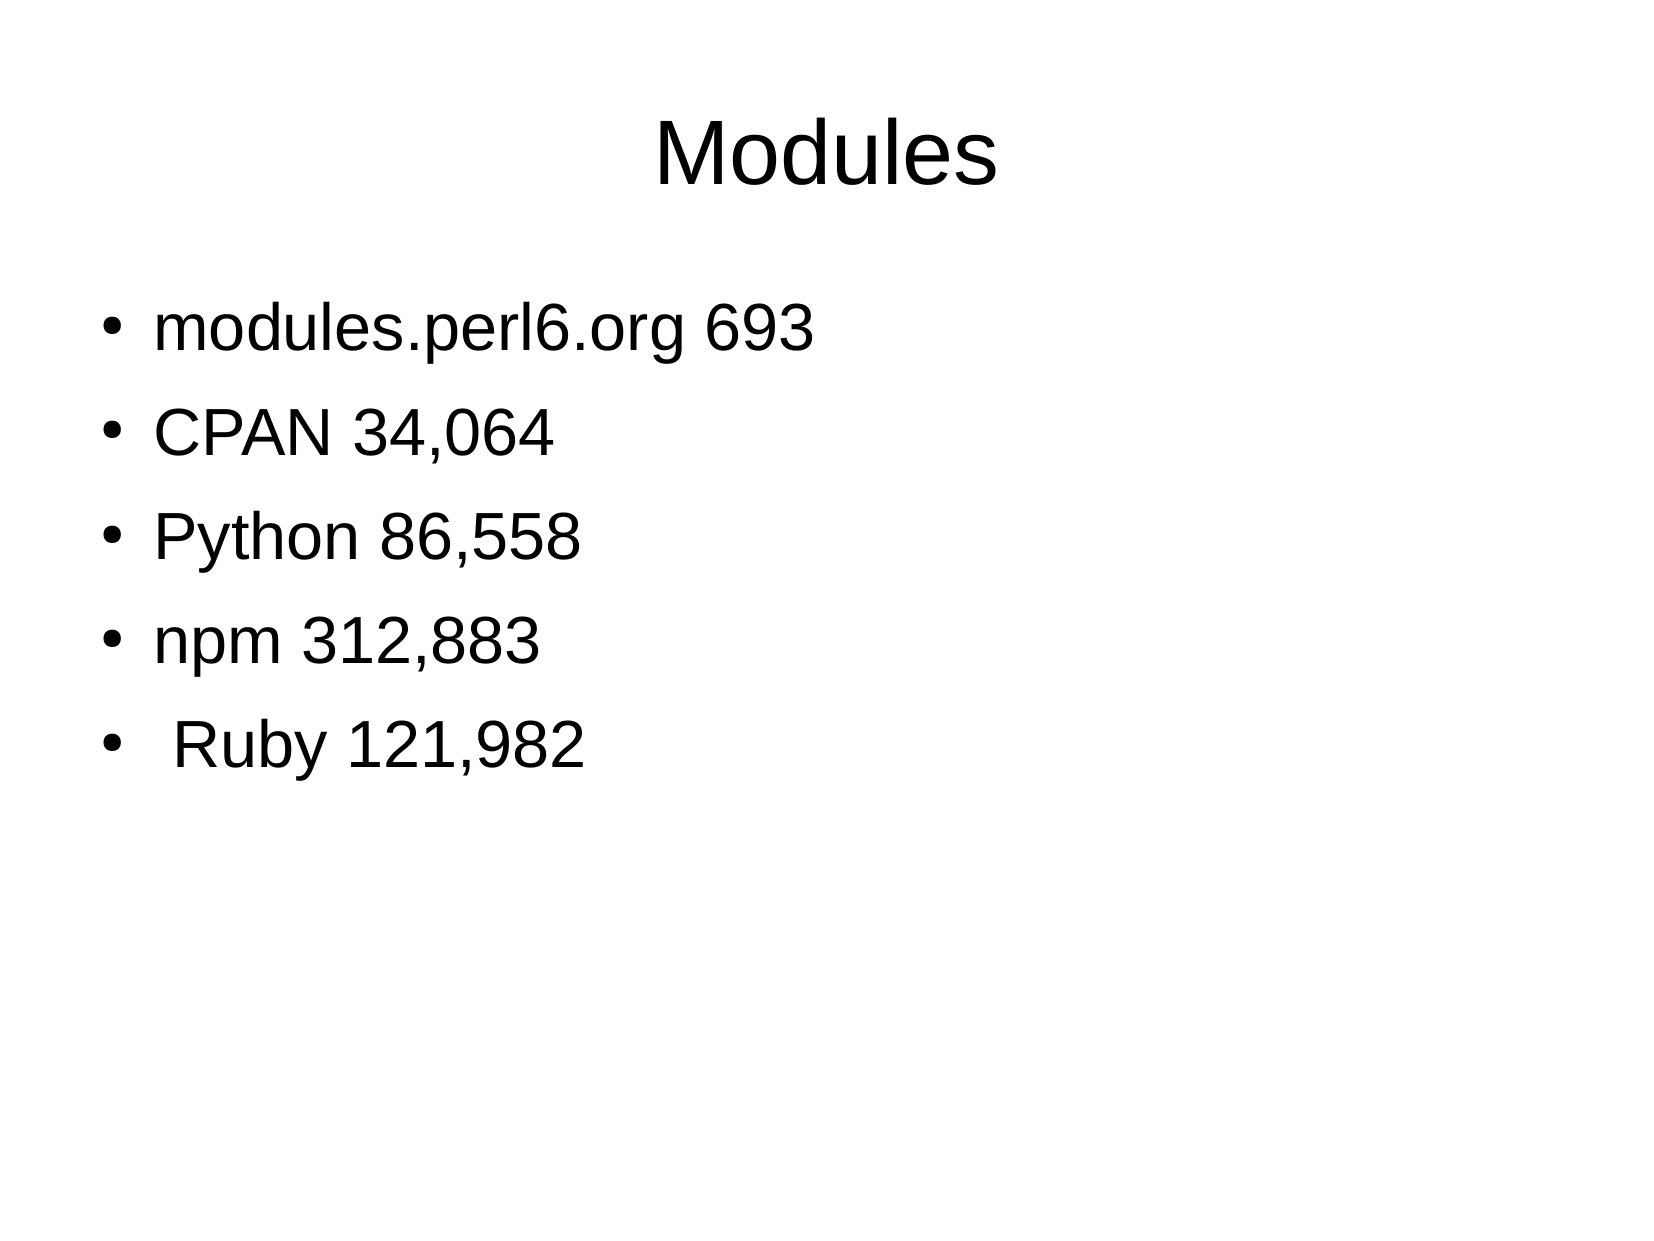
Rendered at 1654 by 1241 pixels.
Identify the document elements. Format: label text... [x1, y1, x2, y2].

title Modules [82, 49, 1571, 257]
list modules.perl6.org 693 CPAN 34,064 Python 86,558 npm 312,883 Ruby 121,982 [82, 290, 1571, 1010]
